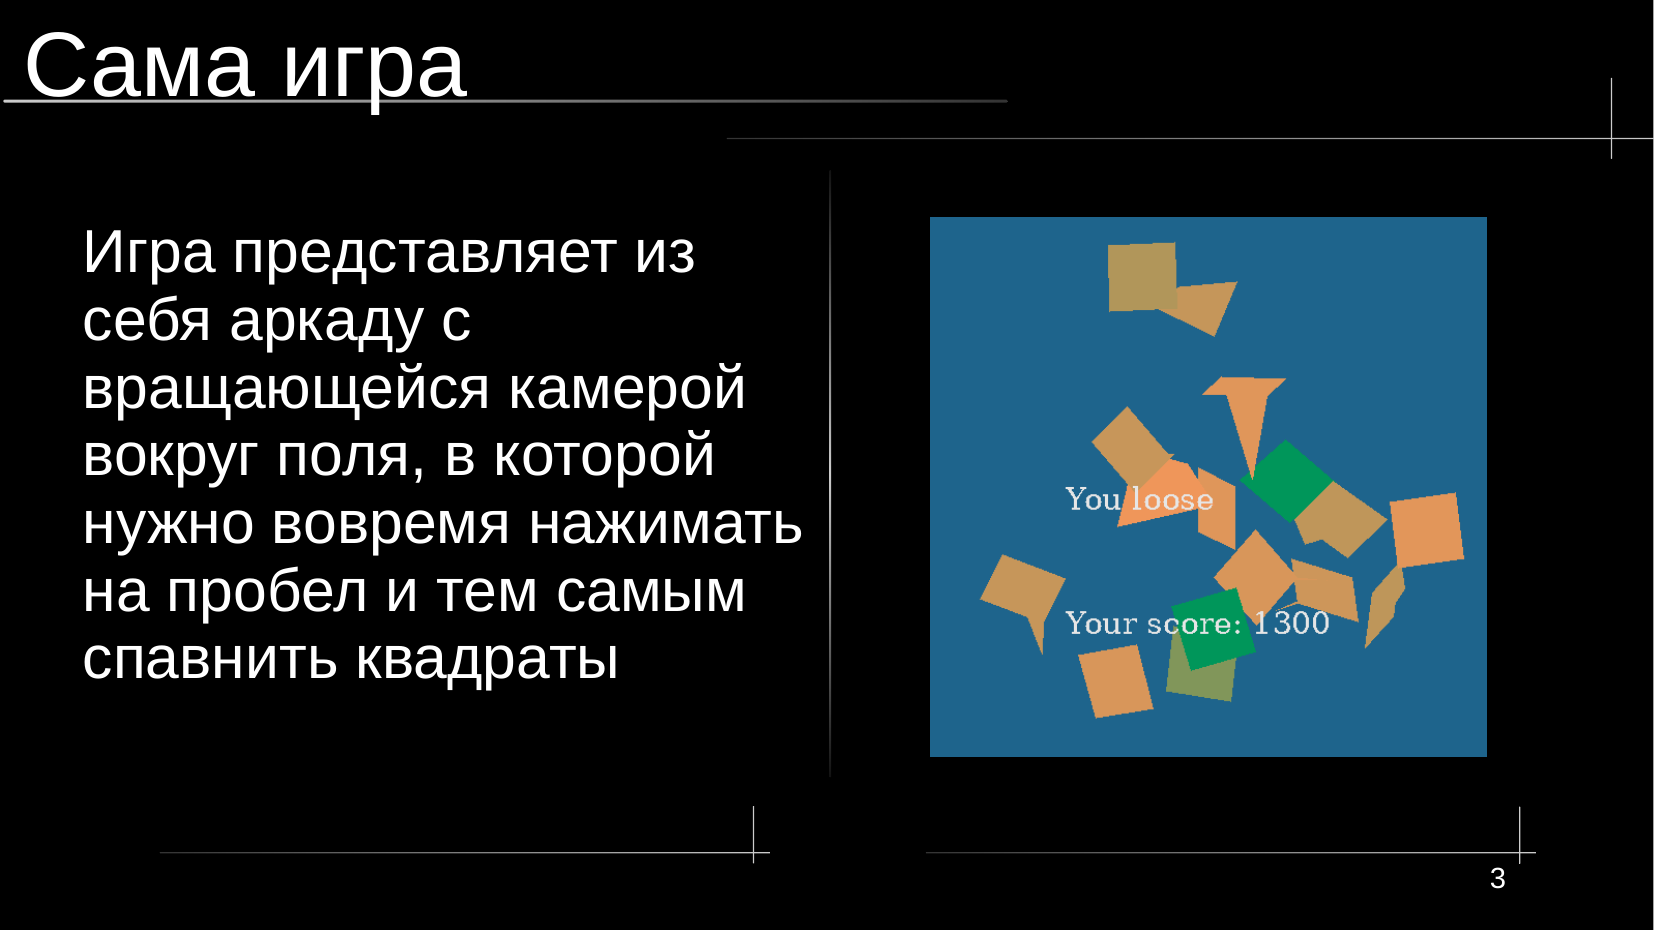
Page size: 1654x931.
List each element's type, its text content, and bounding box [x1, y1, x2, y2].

picture [930, 217, 1487, 758]
list Игра представляет из себя аркаду с вращающейся камерой вокруг поля, в которой нужно вовремя нажимать на пробел и тем самым спавнить квадраты [82, 217, 809, 758]
title Сама игра [23, 11, 1589, 119]
